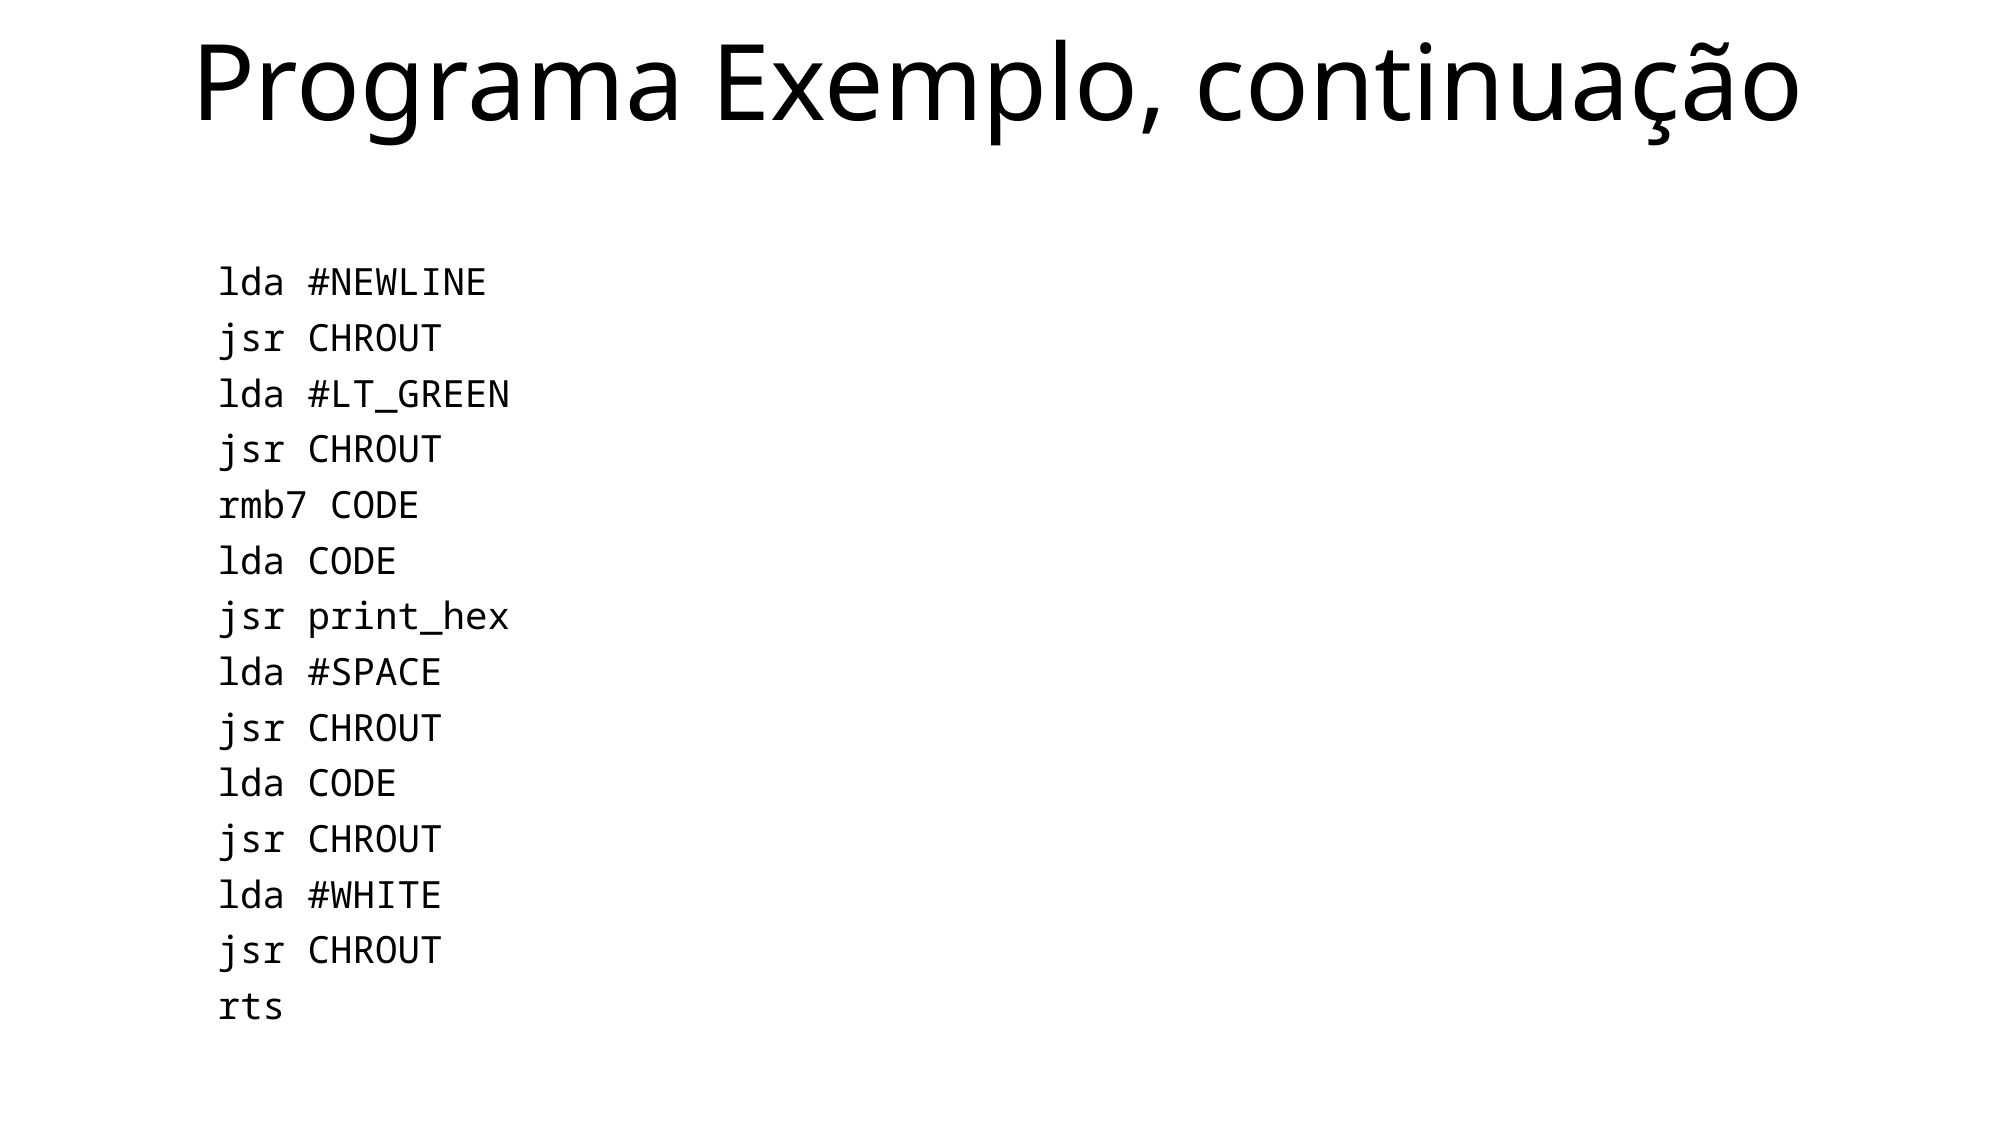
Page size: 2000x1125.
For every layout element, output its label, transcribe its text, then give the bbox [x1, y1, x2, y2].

title Programa Exemplo, continuação [135, 7, 1861, 165]
list lda #NEWLINE jsr CHROUT lda #LT_GREEN jsr CHROUT rmb7 CODE lda CODE jsr print_hex lda #SPACE jsr CHROUT lda CODE jsr CHROUT lda #WHITE jsr CHROUT rts [135, 195, 1860, 1036]
